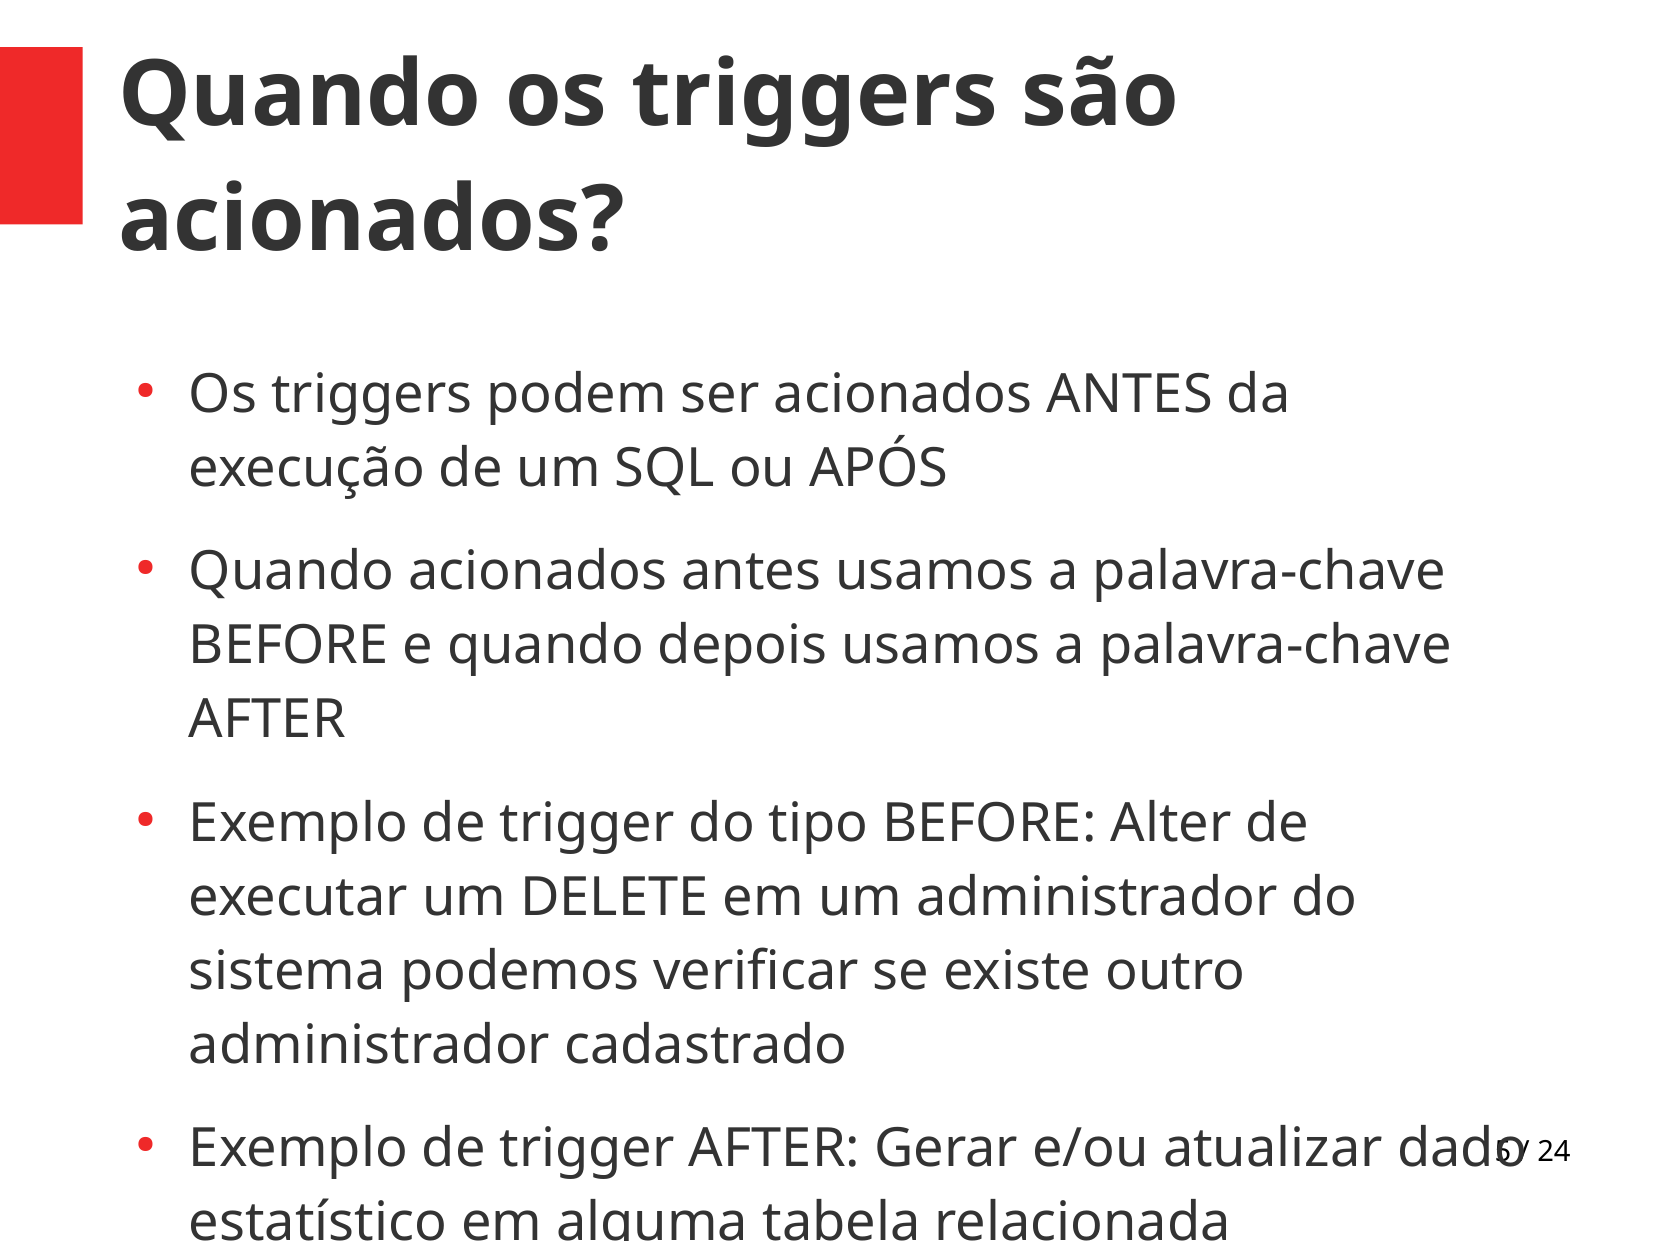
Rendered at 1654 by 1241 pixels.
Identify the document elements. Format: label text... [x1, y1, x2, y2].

title Quando os triggers são acionados? [118, 45, 1571, 260]
list Os triggers podem ser acionados ANTES da execução de um SQL ou APÓS Quando acionados antes usamos a palavra-chave BEFORE e quando depois usamos a palavra-chave AFTER Exemplo de trigger do tipo BEFORE: Alter de executar um DELETE em um administrador do sistema podemos verificar se existe outro administrador cadastrado Exemplo de trigger AFTER: Gerar e/ou atualizar dado estatístico em alguma tabela relacionada [118, 354, 1536, 1074]
